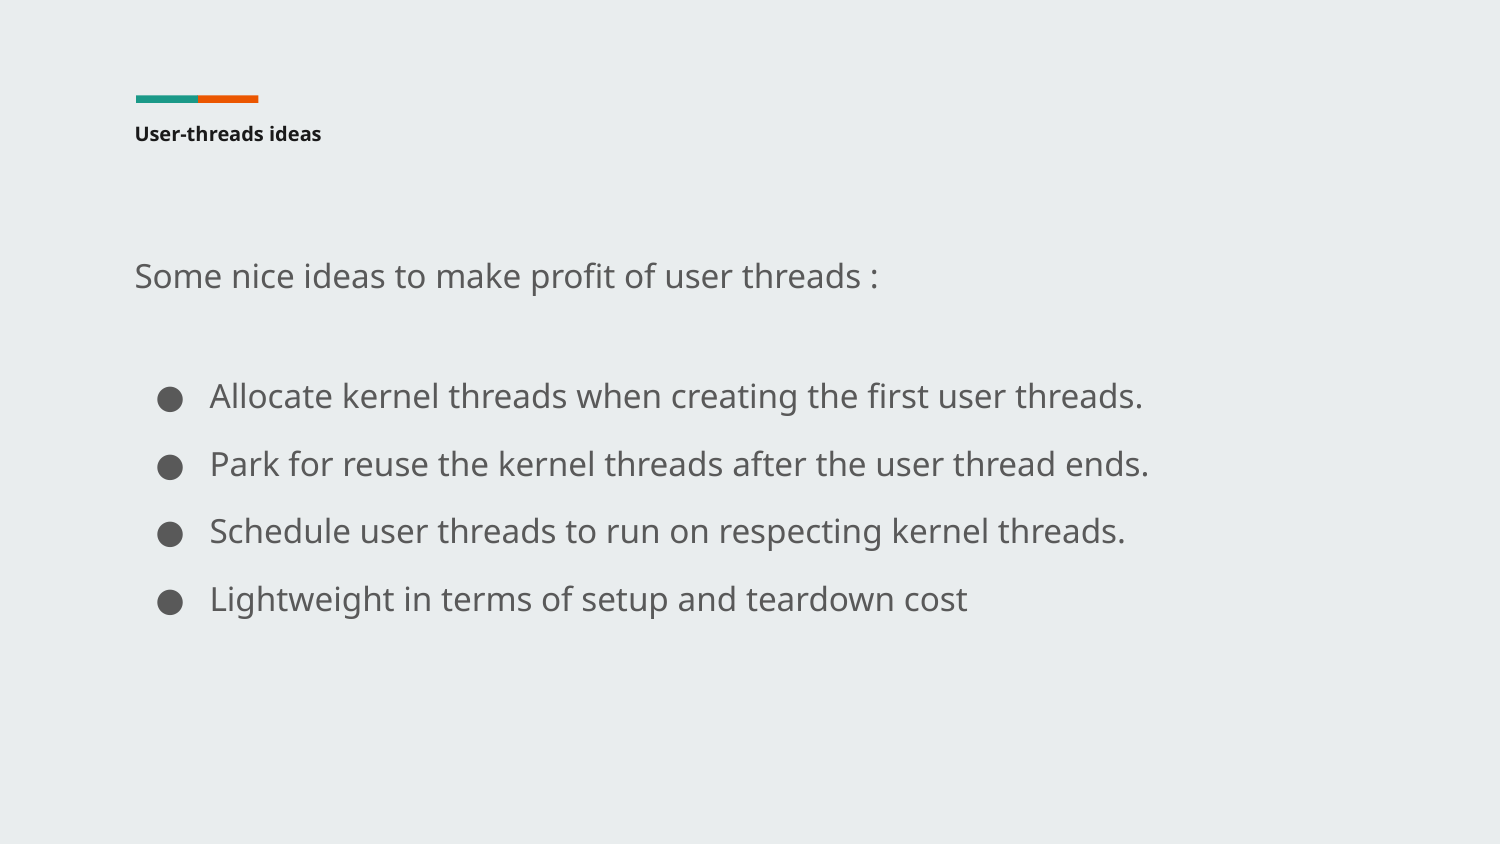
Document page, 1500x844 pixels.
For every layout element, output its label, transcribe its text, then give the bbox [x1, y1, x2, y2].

subtitle Some nice ideas to make profit of user threads : Allocate kernel threads when creating the first user threads. Park for reuse the kernel threads after the user thread ends. Schedule user threads to run on respecting kernel threads. Lightweight in terms of setup and teardown cost [119, 247, 1381, 668]
title User-threads ideas [119, 104, 1381, 247]
